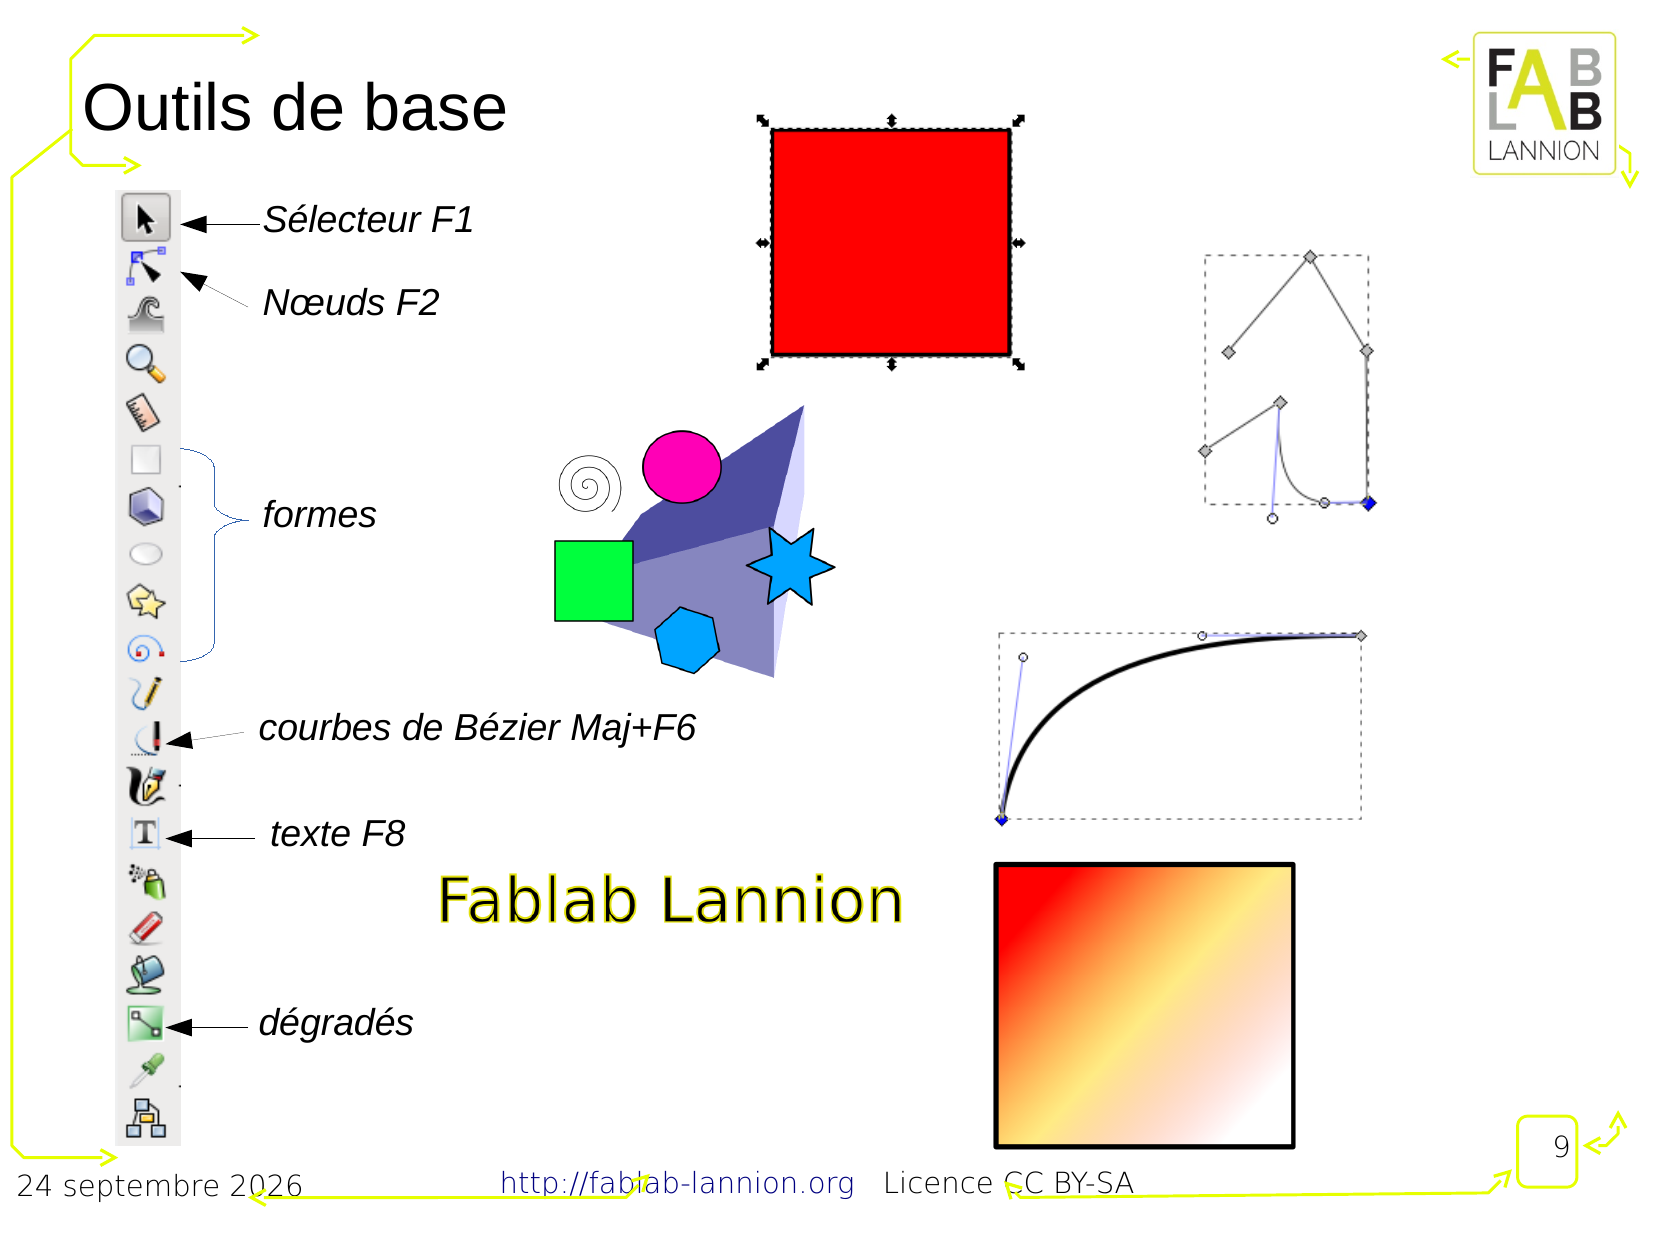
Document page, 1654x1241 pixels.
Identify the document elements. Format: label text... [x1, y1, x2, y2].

text_box texte F8 [255, 805, 461, 905]
text_box Sélecteur F1 [248, 191, 490, 249]
text_box Nœuds F2 [248, 273, 455, 331]
text_box dégradés [243, 994, 430, 1052]
picture [736, 94, 1052, 390]
picture [115, 190, 181, 1146]
text_box formes [248, 486, 393, 544]
picture [968, 602, 1394, 1166]
text_box courbes de Bézier Maj+F6 [243, 699, 712, 756]
picture [434, 850, 922, 957]
picture [1156, 236, 1418, 540]
picture [1470, 29, 1619, 178]
picture [531, 401, 869, 686]
title Outils de base [82, 49, 1441, 166]
